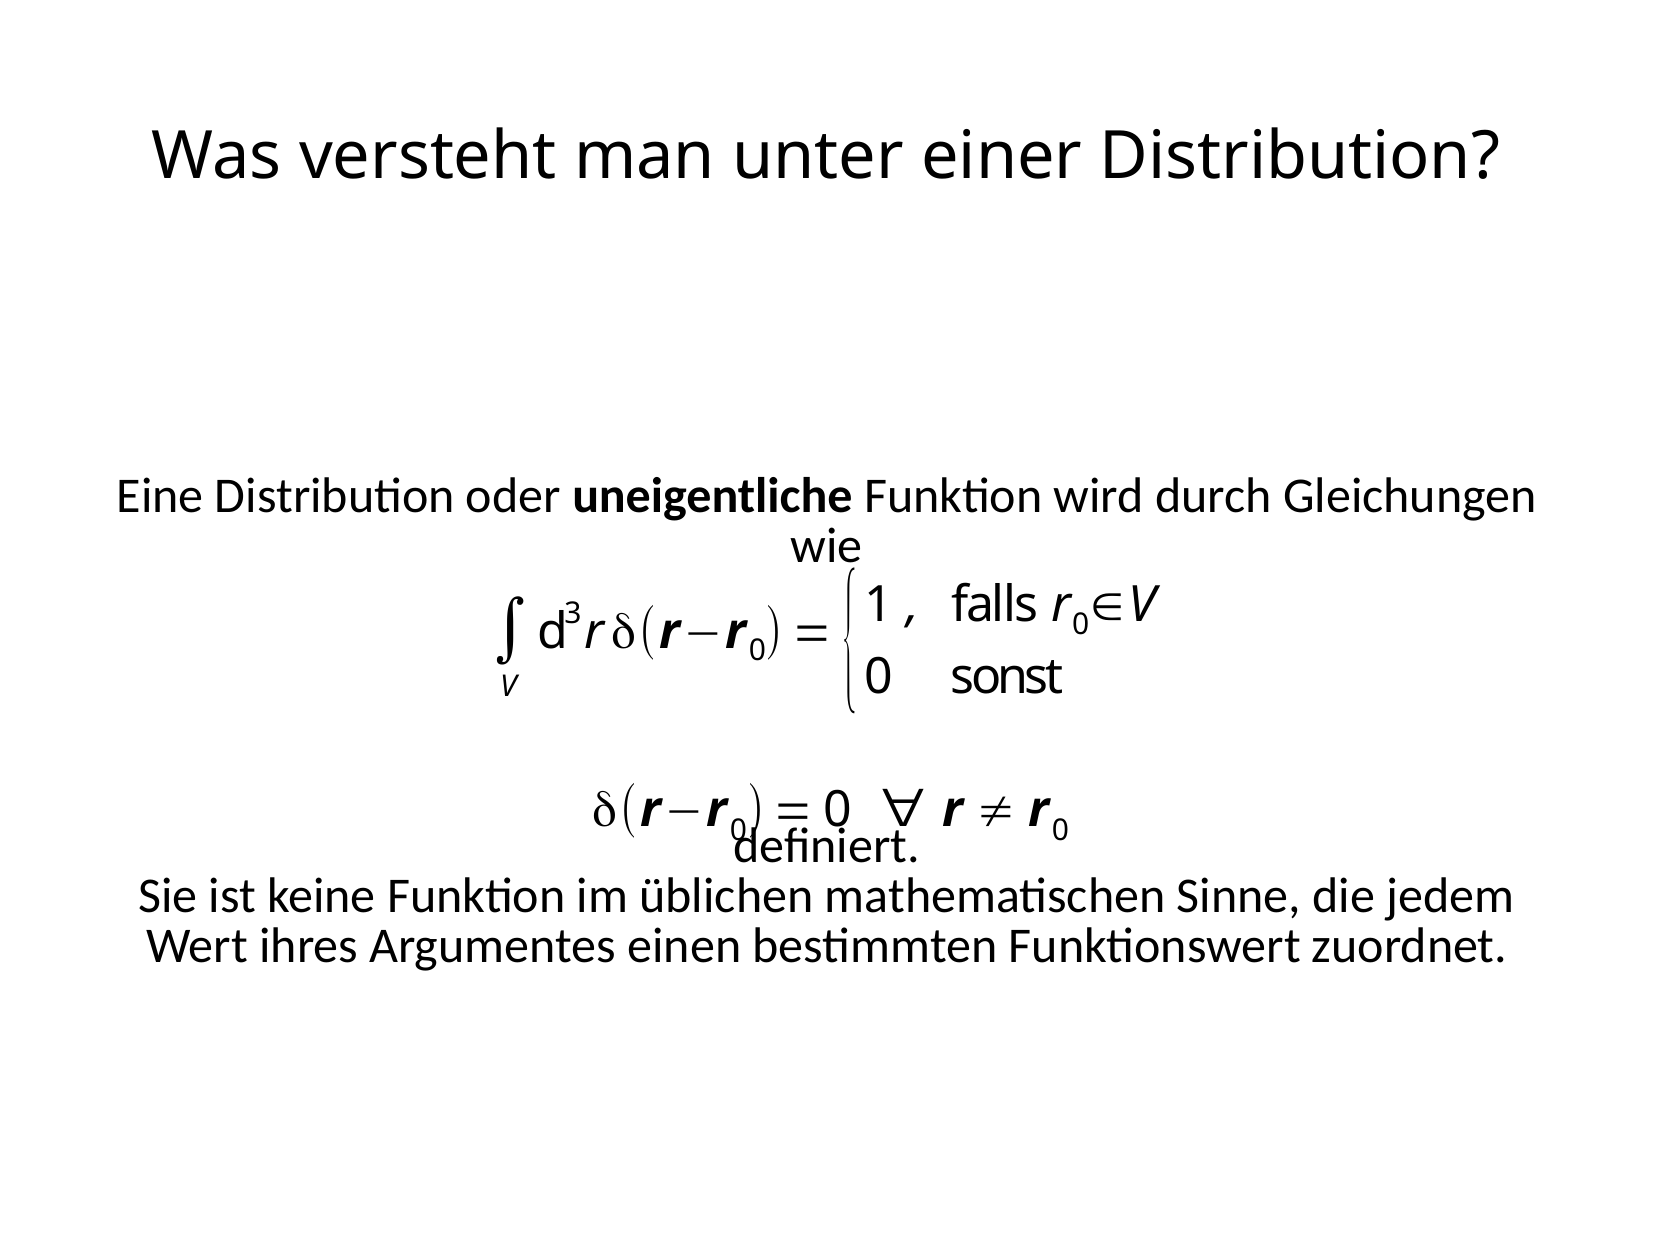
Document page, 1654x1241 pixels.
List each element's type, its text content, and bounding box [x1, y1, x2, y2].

chart [483, 566, 1171, 848]
title Was versteht man unter einer Distribution? [82, 49, 1571, 253]
subtitle Eine Distribution oder uneigentliche Funktion wird durch Gleichungen wie definiert. Sie ist keine Funktion im üblichen mathematischen Sinne, die jedem Wert ihres Argumentes einen bestimmten Funktionswert zuordnet. [82, 253, 1571, 1047]
